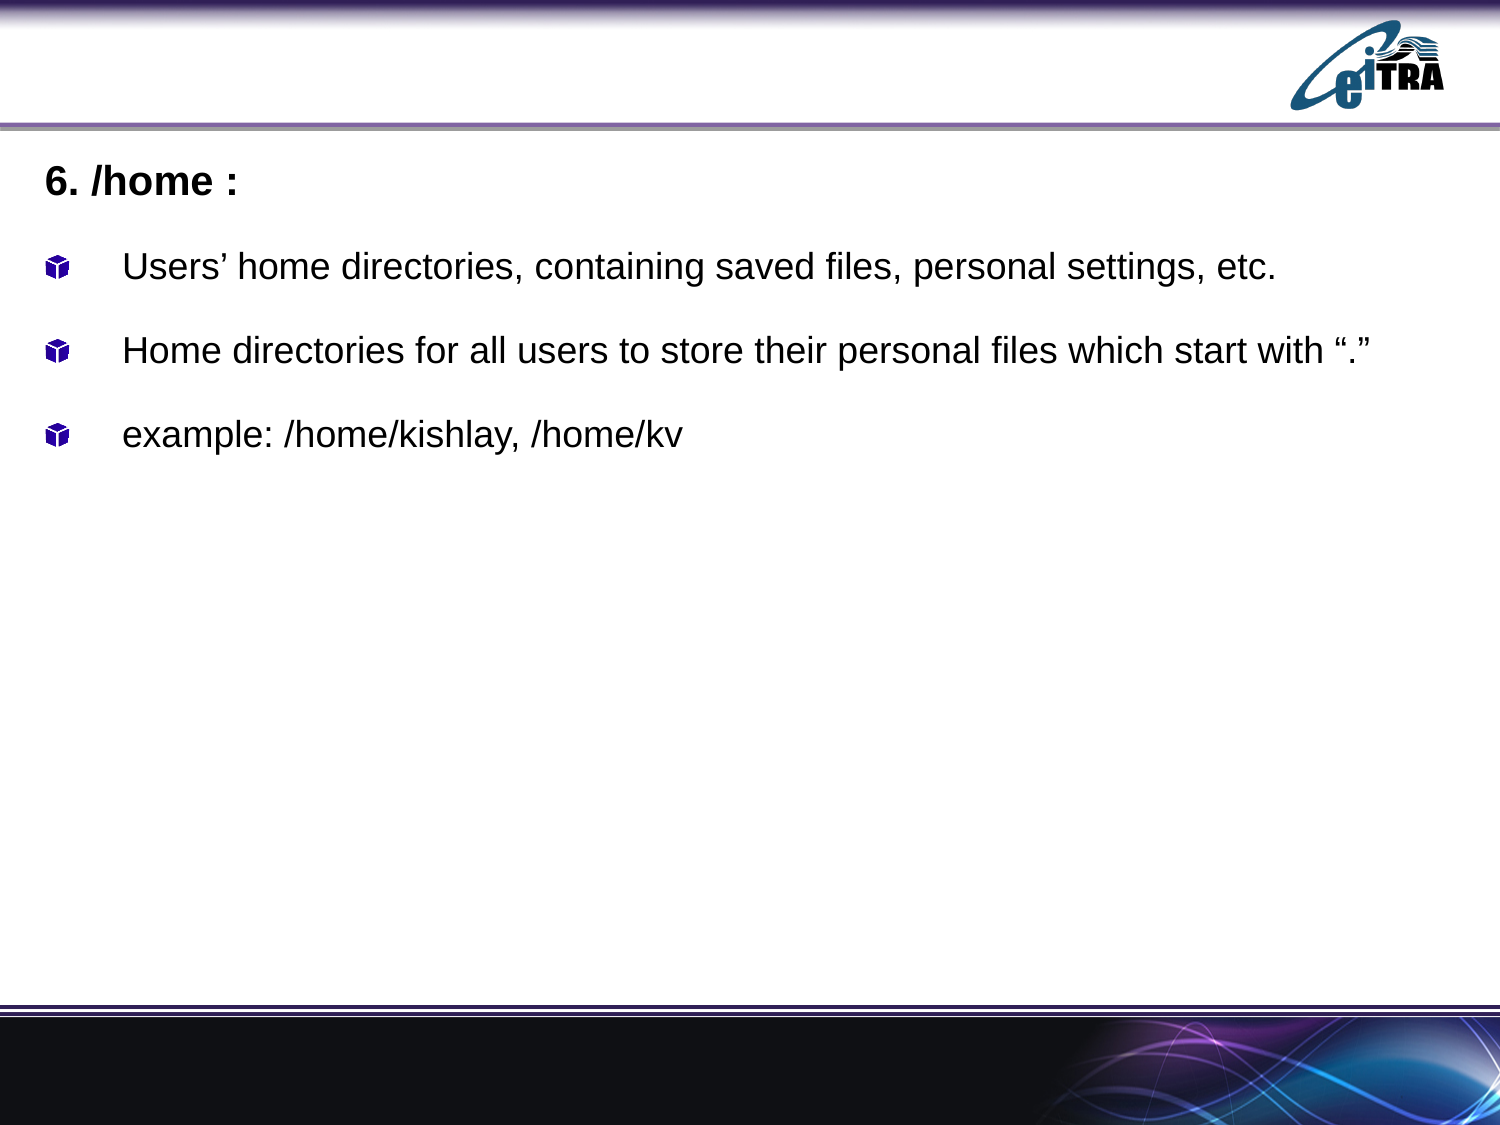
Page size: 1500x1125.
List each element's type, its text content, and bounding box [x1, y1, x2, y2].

picture [0, 0, 1500, 146]
picture [0, 1005, 1500, 1125]
text_box 6. /home : Users’ home directories, containing saved files, personal settings, etc. Home directories for all users to store their personal files which start with “.” example: /home/kishlay, /home/kv [30, 149, 1456, 781]
